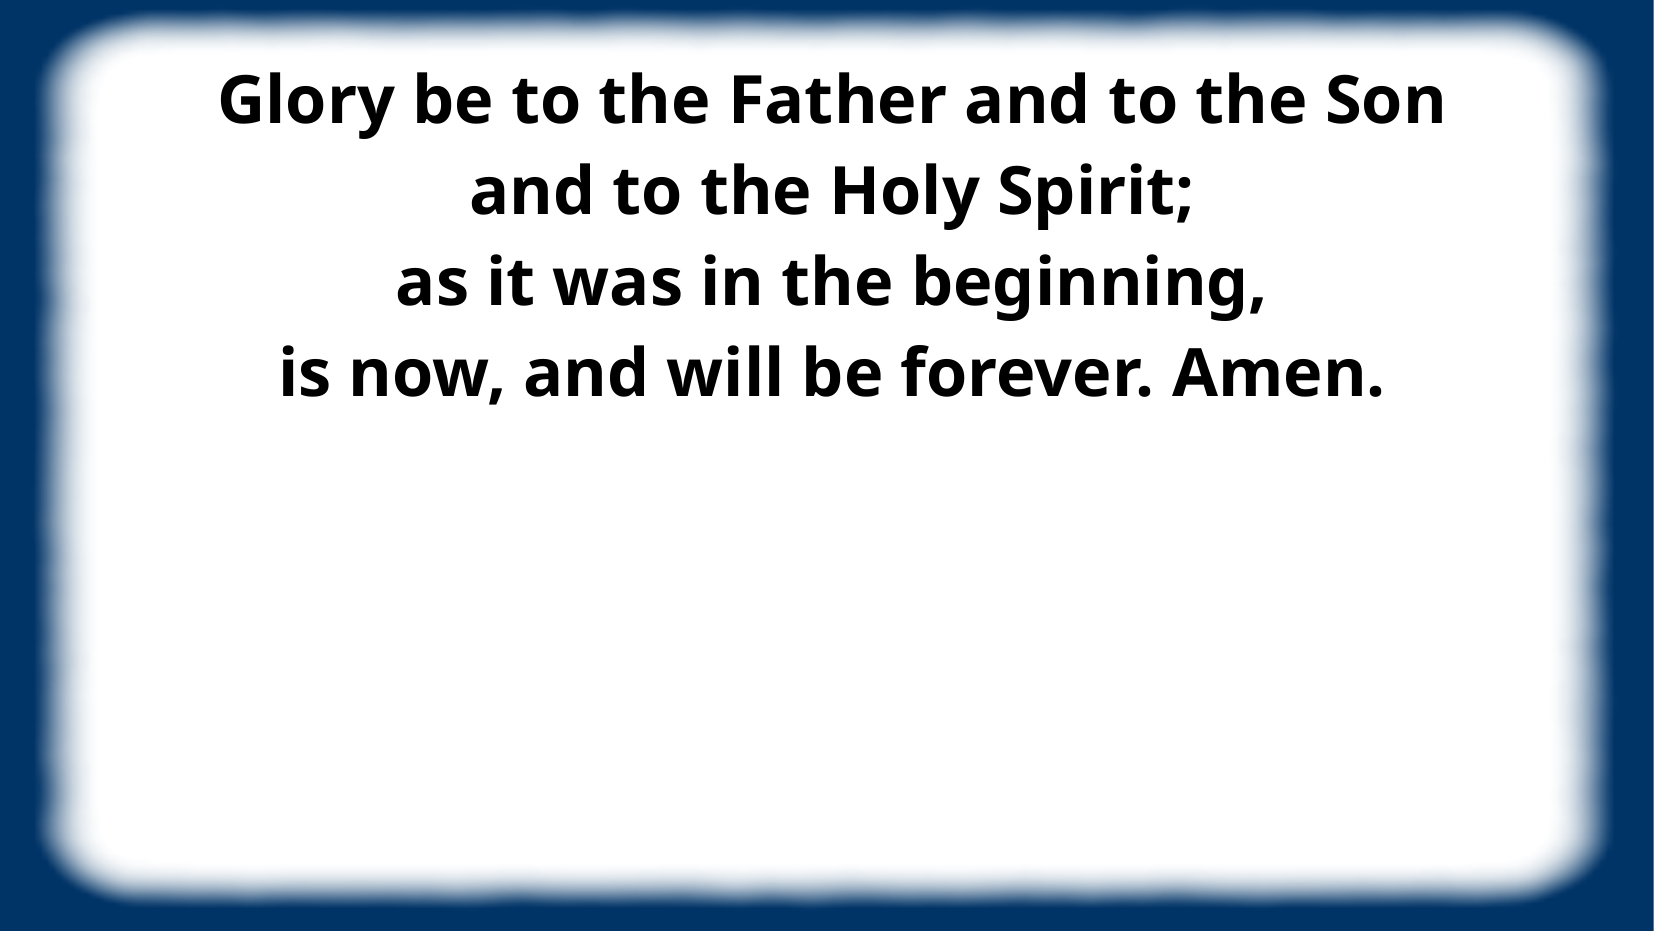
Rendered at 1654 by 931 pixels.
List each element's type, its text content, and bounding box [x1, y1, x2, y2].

picture [0, 0, 1654, 931]
text_box Glory be to the Father and to the Son and to the Holy Spirit; as it was in the beginning, is now, and will be forever. Amen. [89, 45, 1576, 421]
